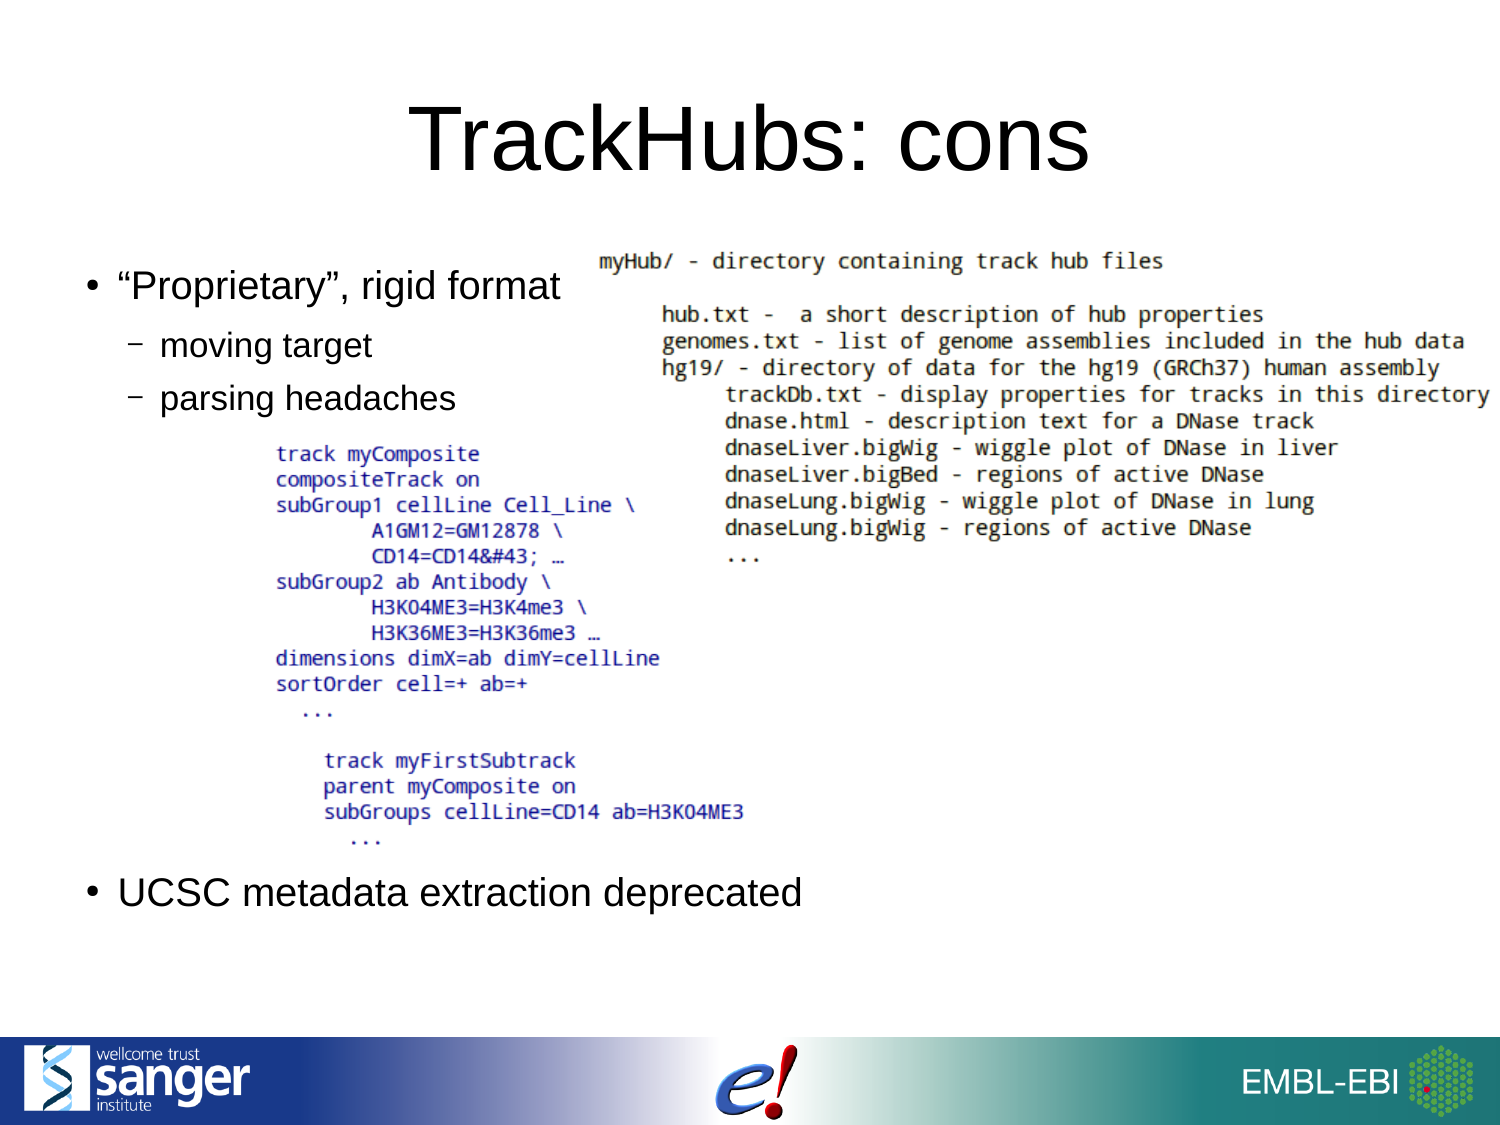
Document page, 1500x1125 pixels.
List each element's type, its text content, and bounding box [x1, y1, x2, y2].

picture [0, 1037, 1500, 1125]
picture [271, 244, 1500, 854]
list “Proprietary”, rigid format moving target parsing headaches UCSC metadata extraction deprecated [75, 263, 1395, 916]
title TrackHubs: cons [75, 44, 1425, 233]
